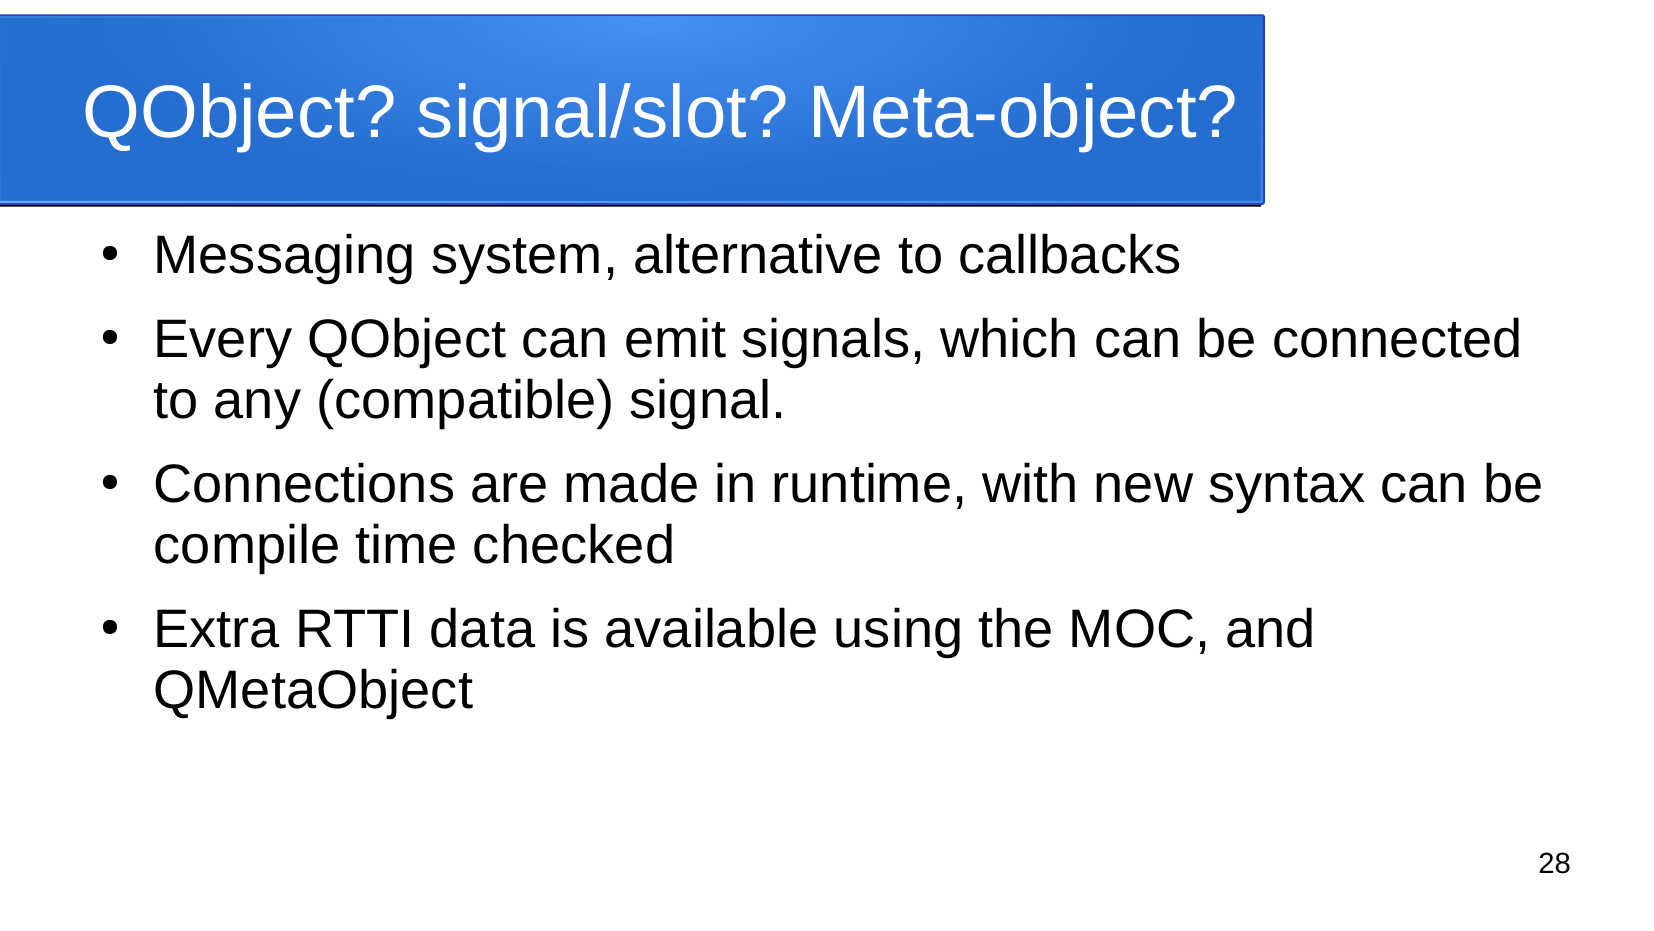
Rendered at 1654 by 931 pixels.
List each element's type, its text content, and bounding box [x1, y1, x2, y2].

list Messaging system, alternative to callbacks Every QObject can emit signals, which can be connected to any (compatible) signal. Connections are made in runtime, with new syntax can be compile time checked Extra RTTI data is available using the MOC, and QMetaObject [82, 224, 1571, 764]
title QObject? signal/slot? Meta-object? [82, 29, 1336, 196]
